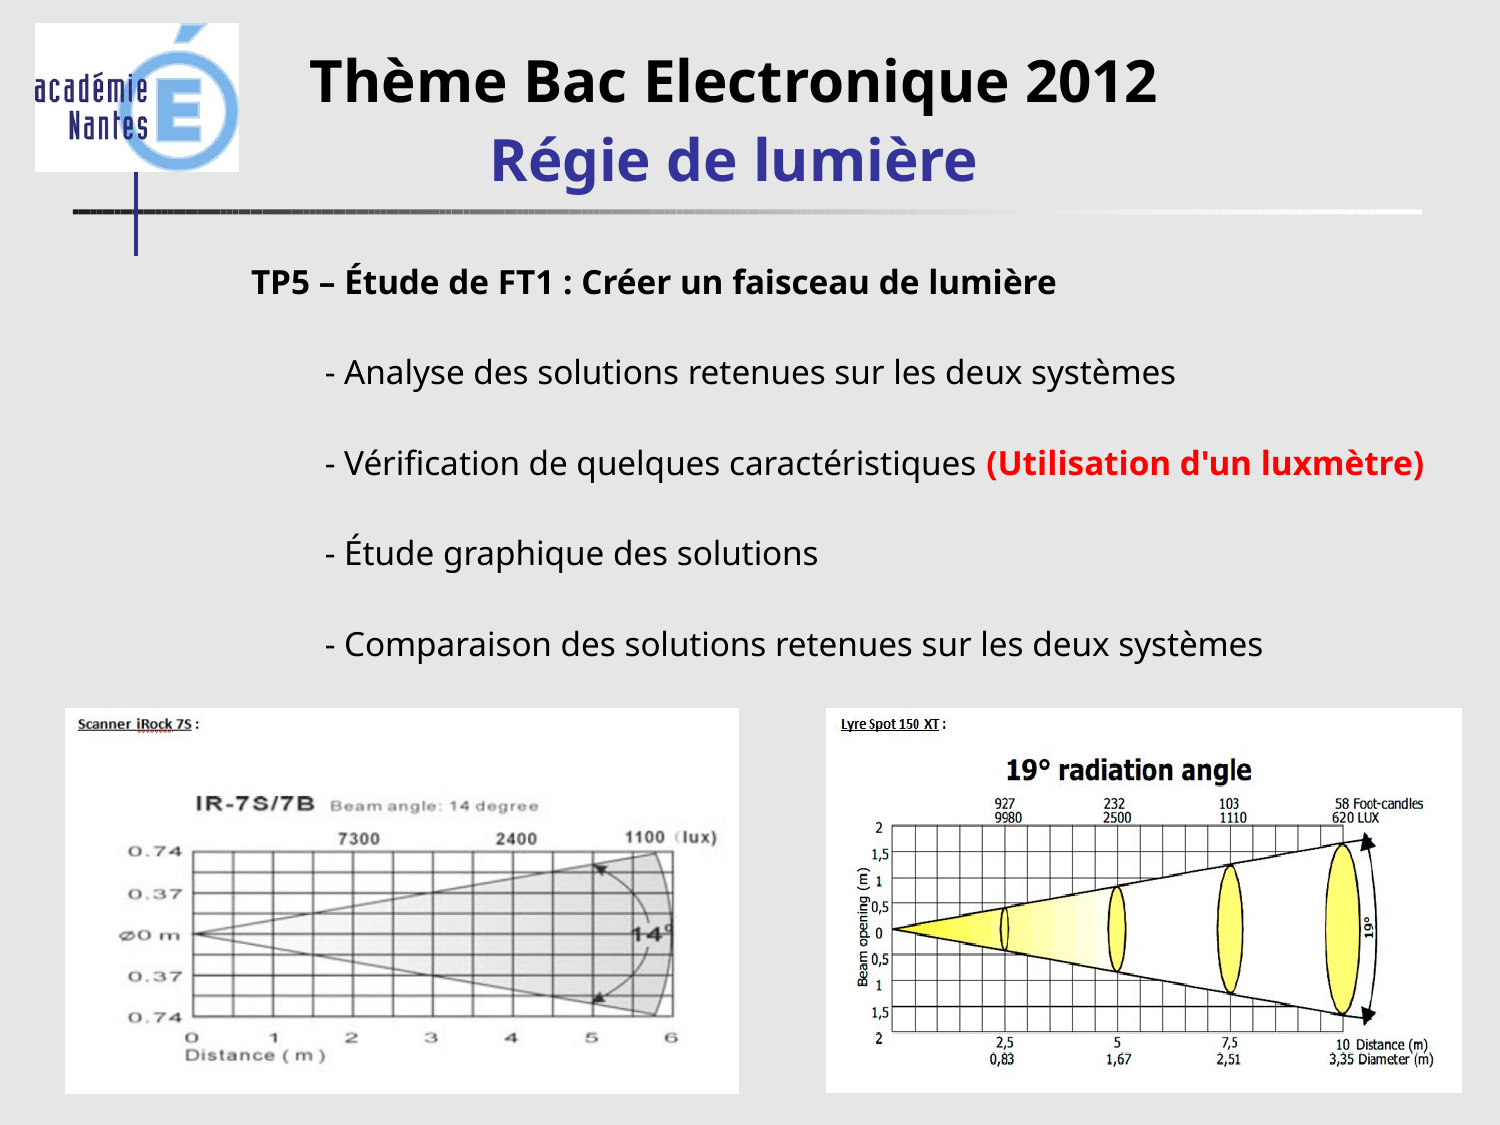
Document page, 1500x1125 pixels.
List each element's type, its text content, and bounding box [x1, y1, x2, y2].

text_box [138, 209, 1422, 215]
text_box TP5 – Étude de FT1 : Créer un faisceau de lumière - Analyse des solutions retenues sur les deux systèmes - Vérification de quelques caractéristiques (Utilisation d'un luxmètre) - Étude graphique des solutions - Comparaison des solutions retenues sur les deux systèmes [236, 251, 1477, 684]
picture [35, 23, 239, 172]
text_box Thème Bac Electronique 2012 Régie de lumière [263, 32, 1206, 190]
picture [826, 708, 1462, 1093]
text_box [72, 209, 134, 215]
picture [65, 708, 739, 1094]
